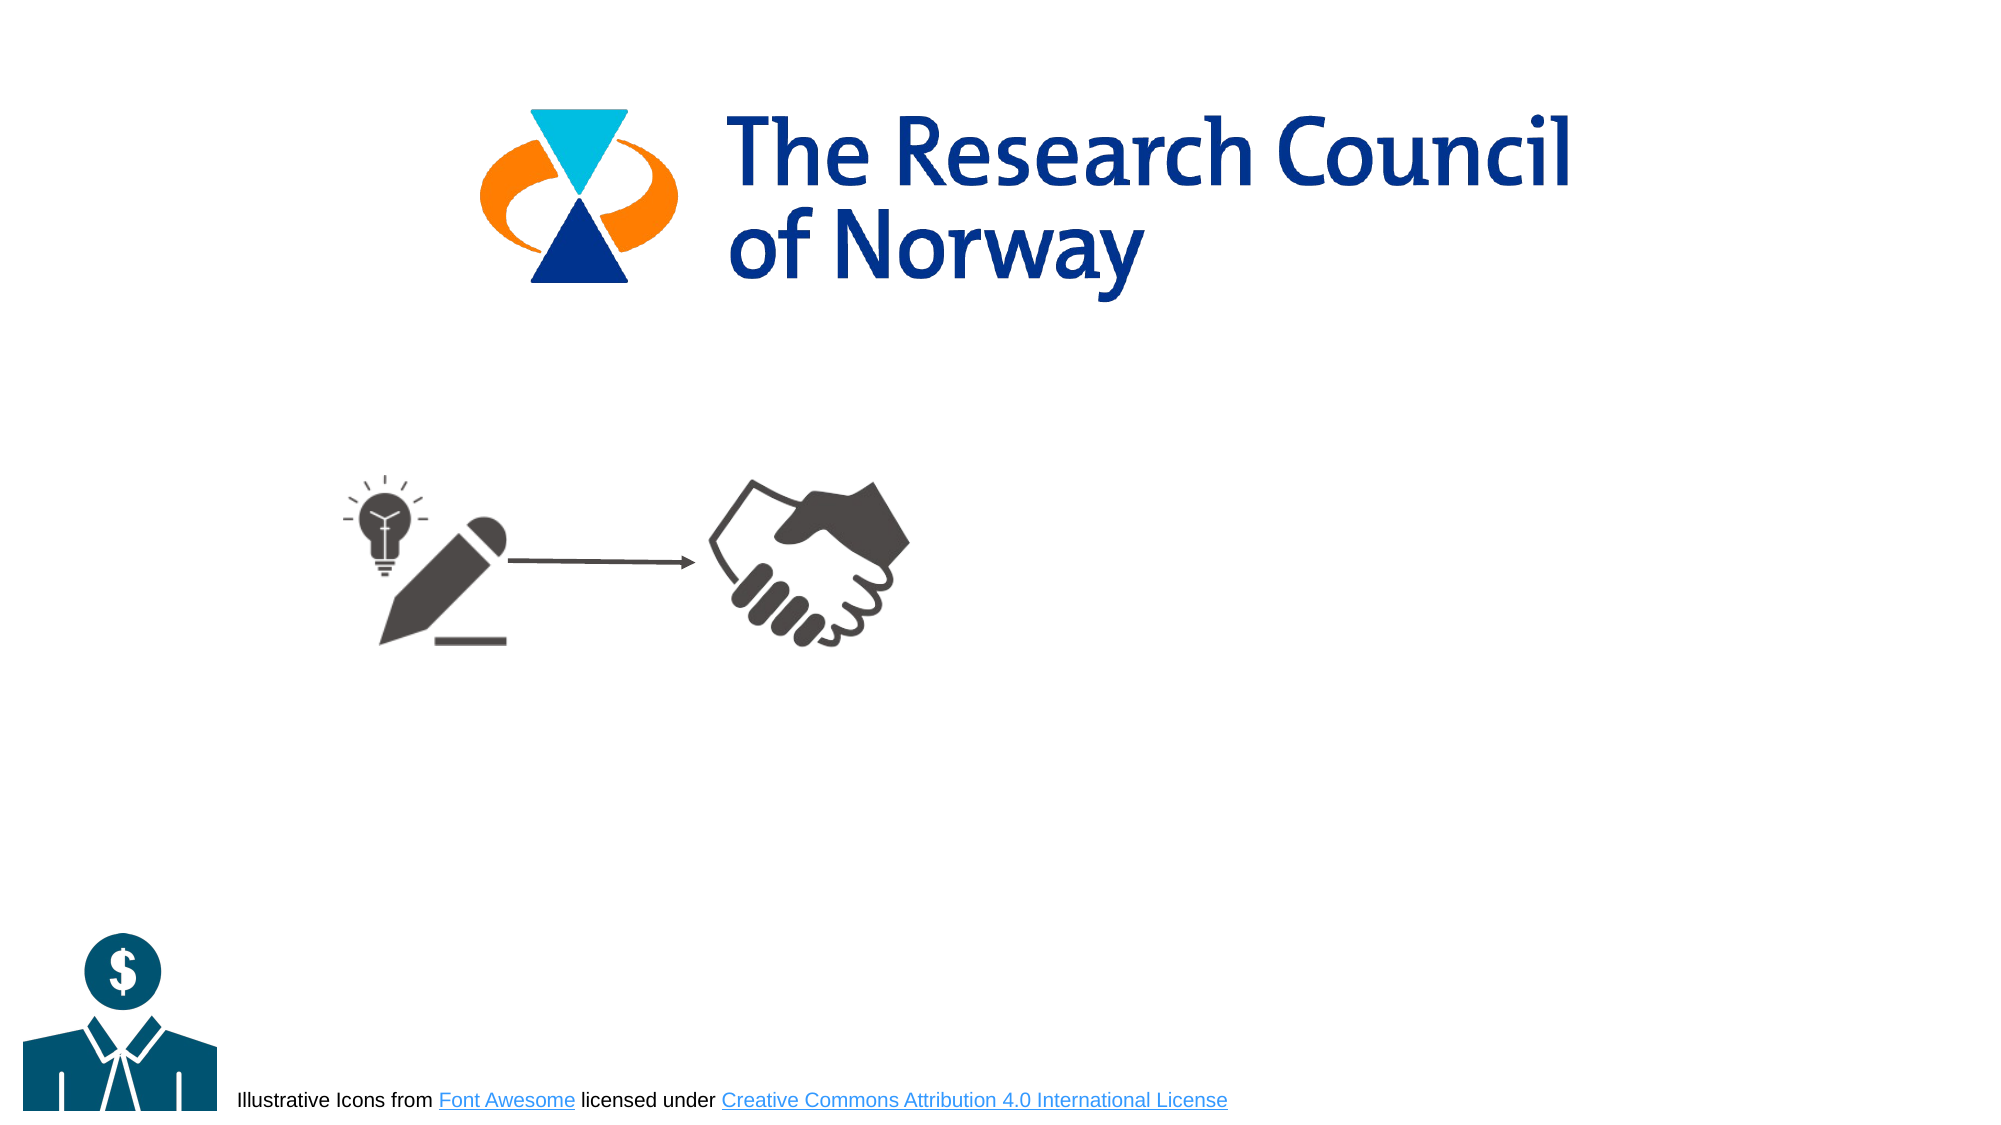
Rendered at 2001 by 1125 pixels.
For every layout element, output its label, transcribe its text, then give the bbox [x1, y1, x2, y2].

picture [60, 1072, 64, 1111]
picture [23, 933, 217, 1111]
picture [381, 10, 1666, 382]
picture [343, 475, 508, 646]
picture [695, 453, 920, 672]
text_box Illustrative Icons from Font Awesome licensed under Creative Commons Attribution 4.0 International License [221, 1046, 1876, 1125]
picture [110, 948, 135, 995]
picture [177, 1072, 181, 1111]
